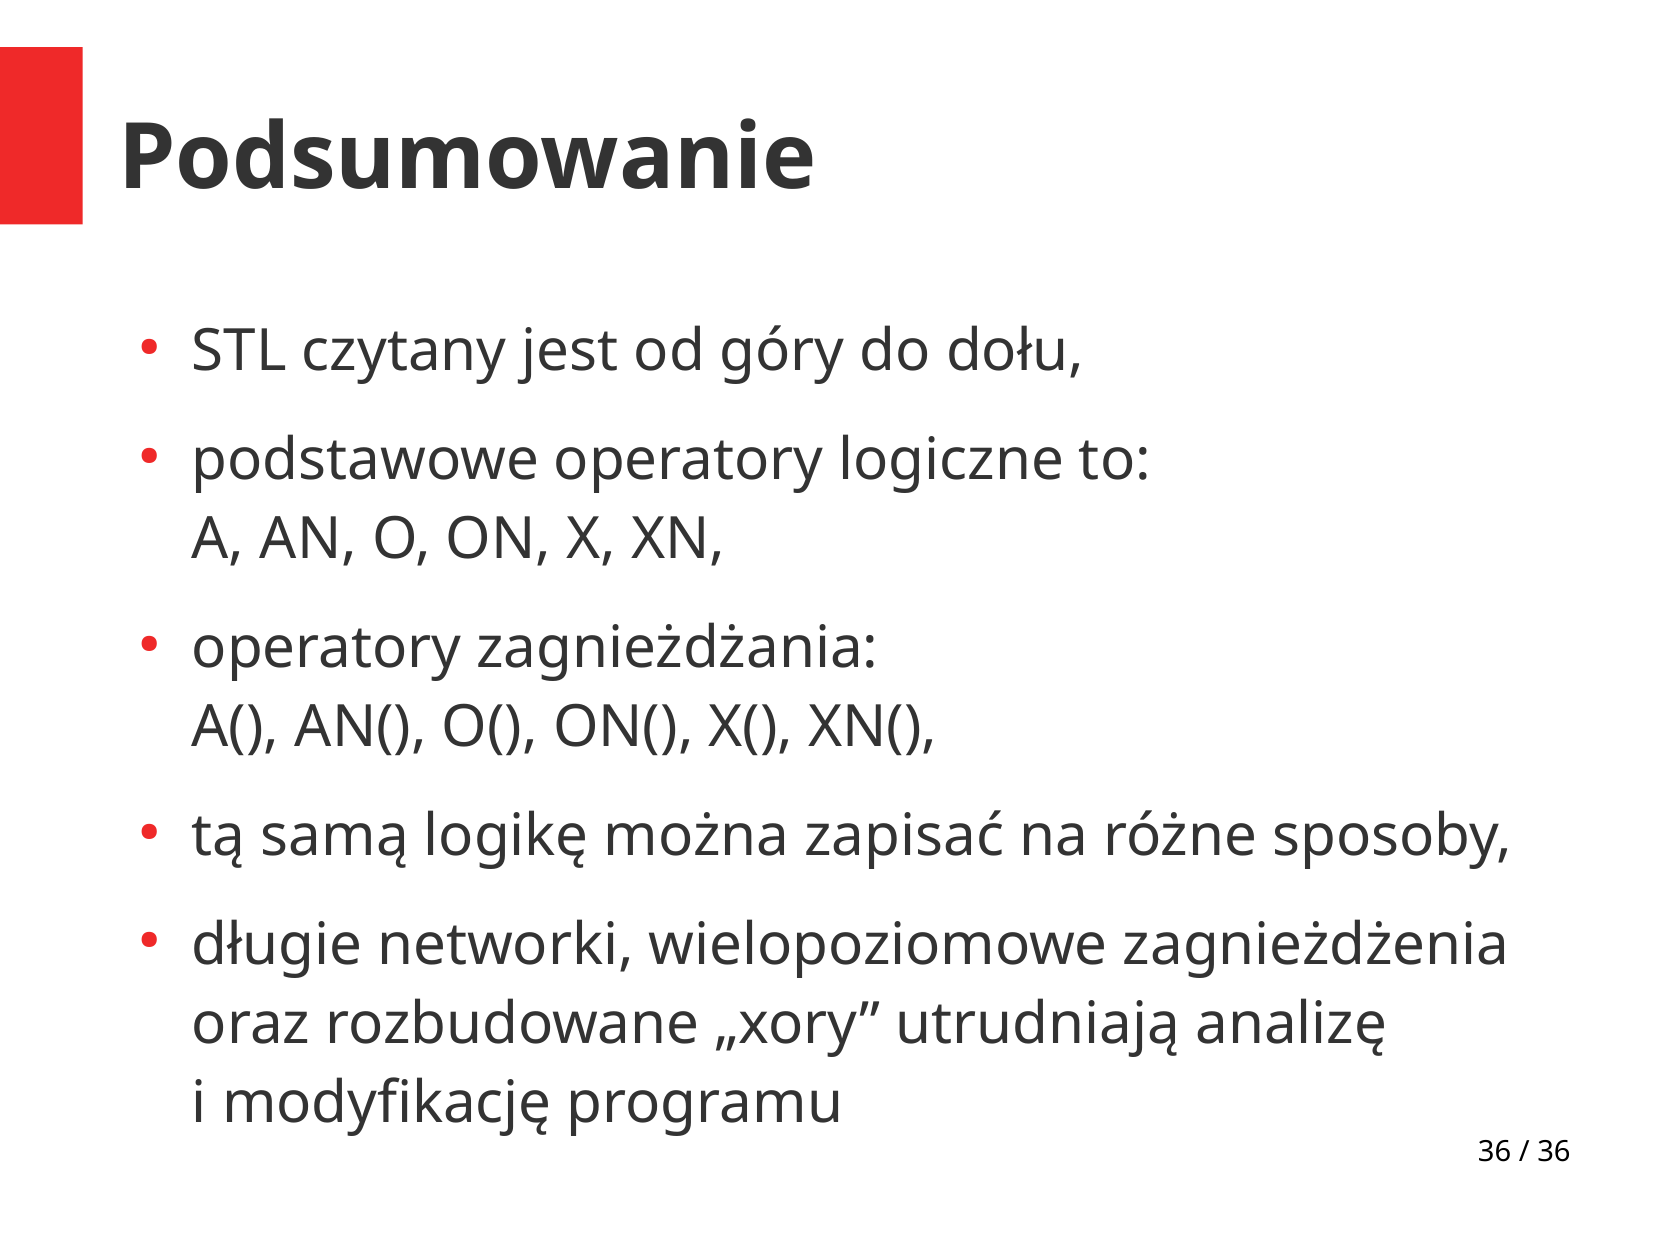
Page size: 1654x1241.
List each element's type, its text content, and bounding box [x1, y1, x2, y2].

title Podsumowanie [118, 49, 1571, 257]
list STL czytany jest od góry do dołu, podstawowe operatory logiczne to: A, AN, O, ON, X, XN, operatory zagnieżdżania: A(), AN(), O(), ON(), X(), XN(), tą samą logikę można zapisać na różne sposoby, długie networki, wielopoziomowe zagnieżdżenia oraz rozbudowane „xory” utrudniają analizę i modyfikację programu [121, 308, 1539, 392]
